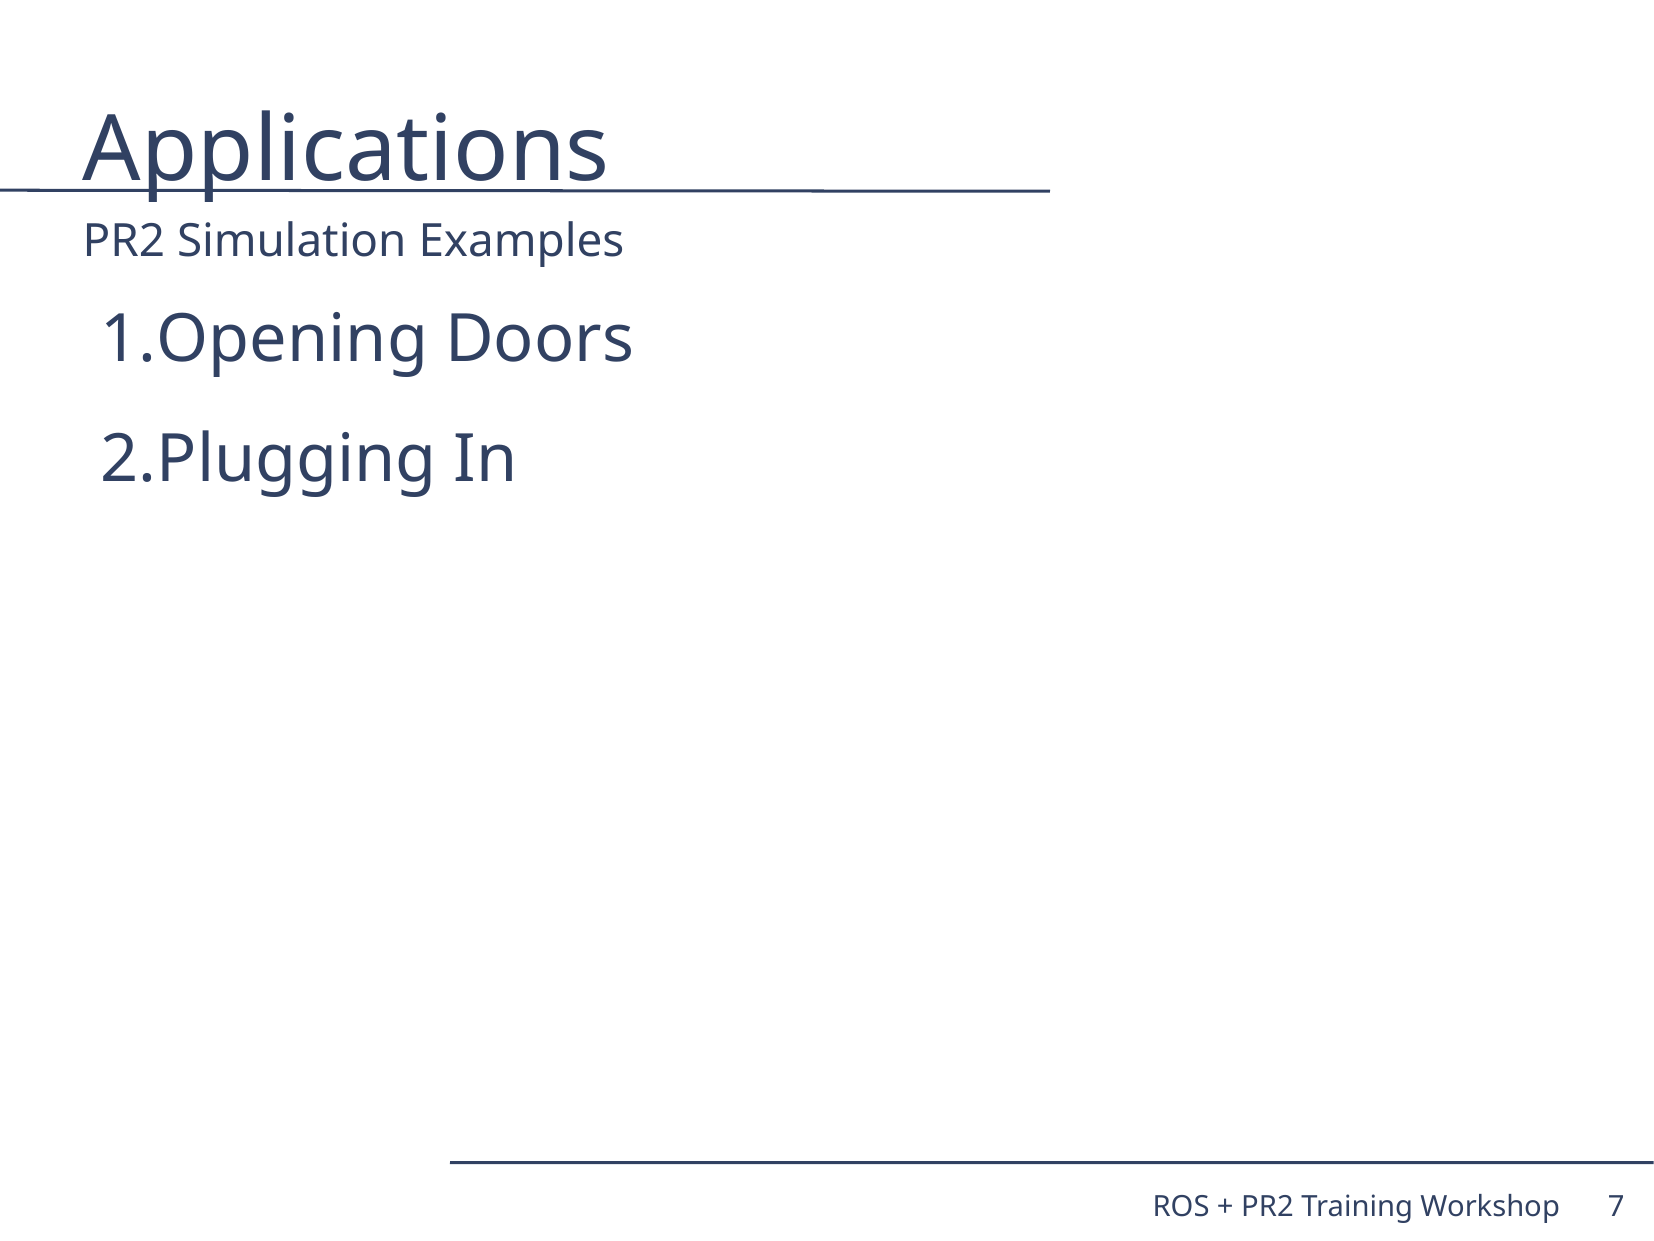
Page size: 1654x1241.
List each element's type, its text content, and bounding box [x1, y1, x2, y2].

list Opening Doors Plugging In [82, 290, 1571, 1126]
title Applications PR2 Simulation Examples [82, 73, 1571, 281]
